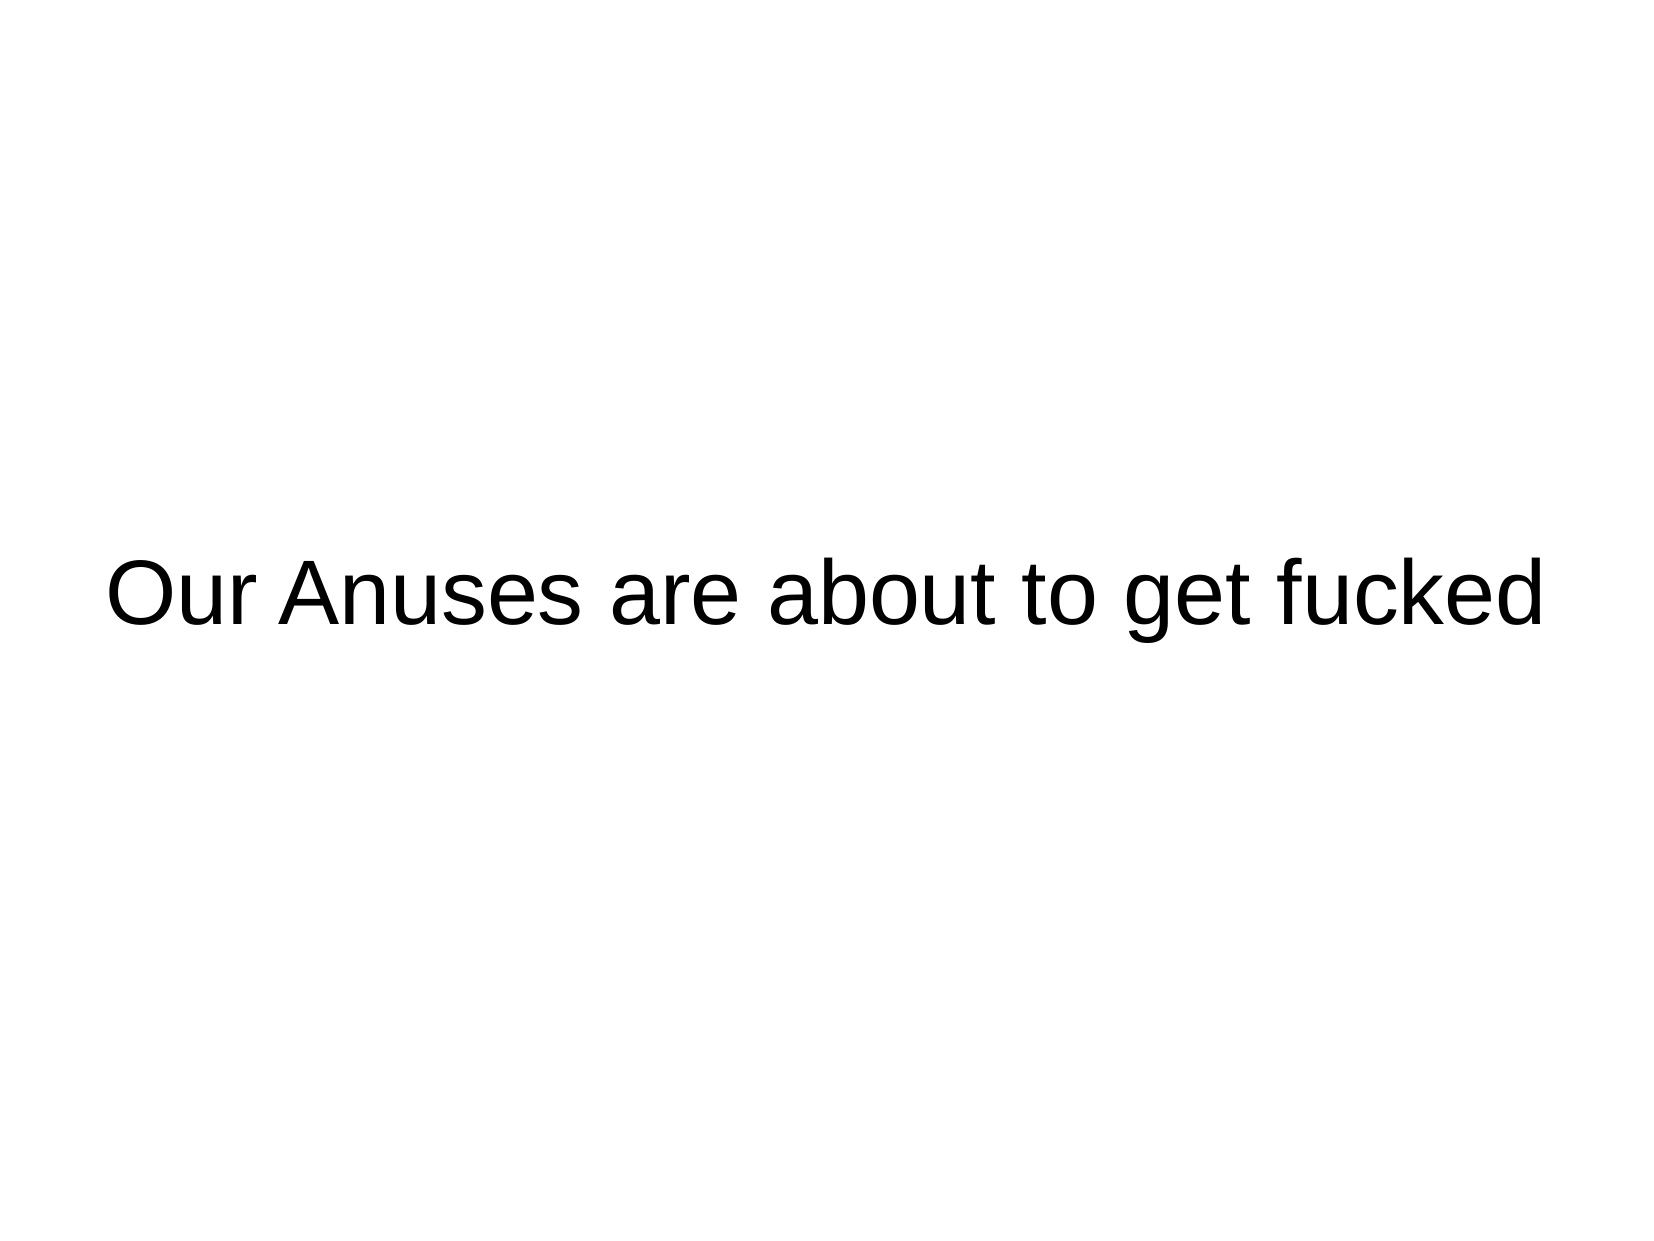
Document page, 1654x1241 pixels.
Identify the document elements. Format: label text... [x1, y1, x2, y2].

title Our Anuses are about to get fucked [82, 489, 1571, 697]
